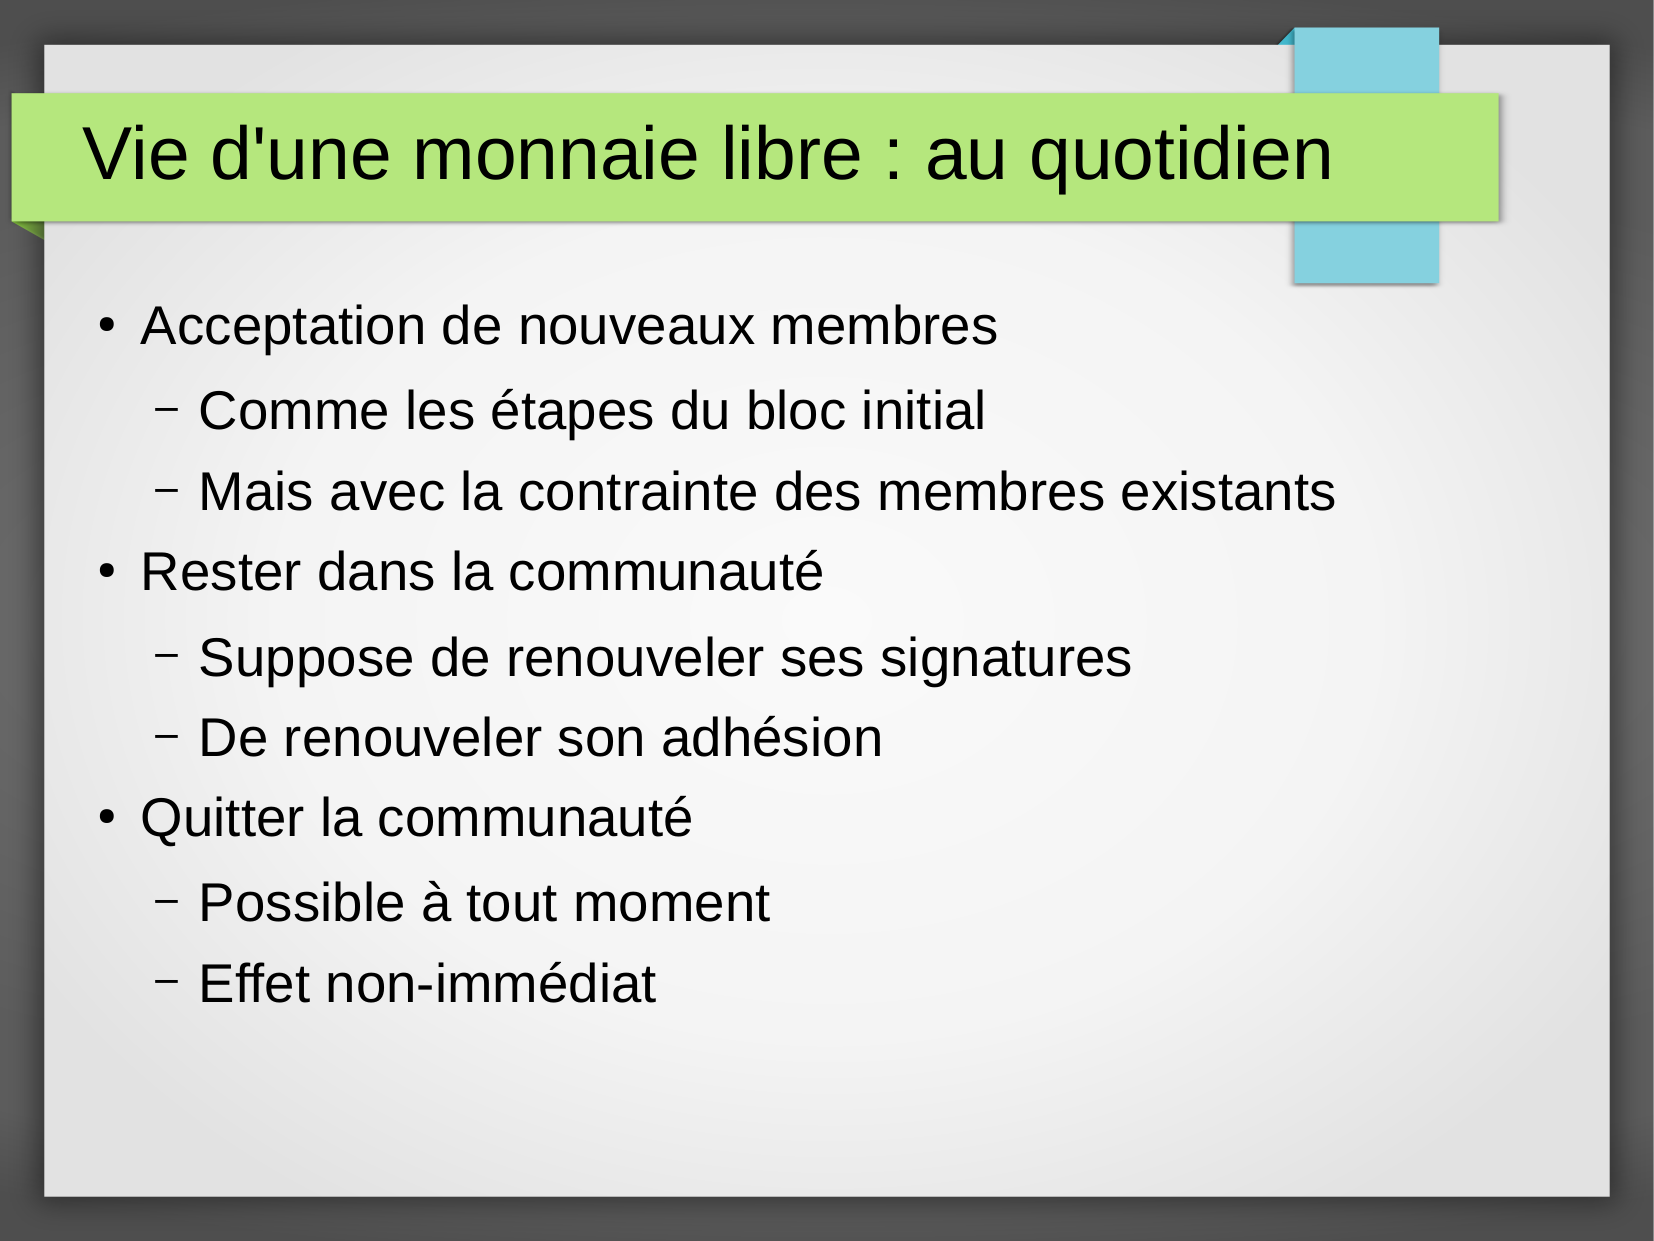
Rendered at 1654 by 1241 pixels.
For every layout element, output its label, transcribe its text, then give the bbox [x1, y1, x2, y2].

title Vie d'une monnaie libre : au quotidien [82, 94, 1489, 213]
picture [0, 0, 1654, 1241]
list Acceptation de nouveaux membres Comme les étapes du bloc initial Mais avec la contrainte des membres existants Rester dans la communauté Suppose de renouveler ses signatures De renouveler son adhésion Quitter la communauté Possible à tout moment Effet non-immédiat [82, 295, 1571, 1015]
